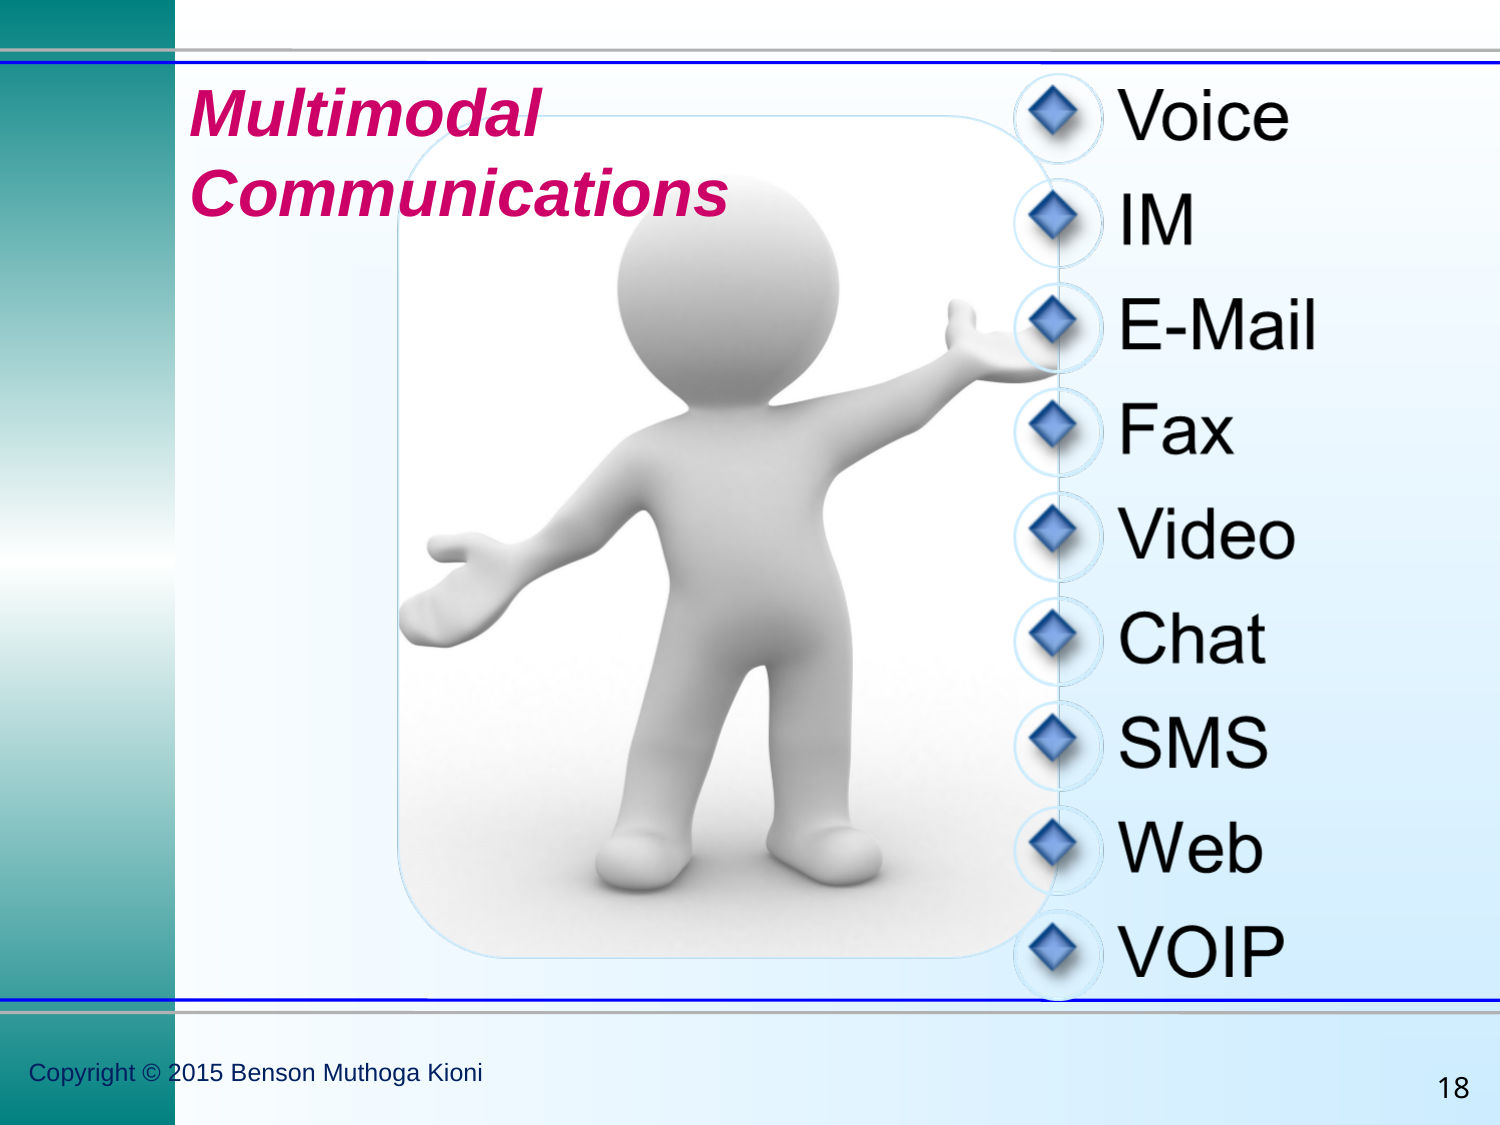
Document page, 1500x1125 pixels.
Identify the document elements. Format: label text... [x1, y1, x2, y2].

picture [175, 52, 1500, 1125]
picture [175, 0, 1500, 48]
text_box Multimodal Communications [174, 62, 763, 226]
